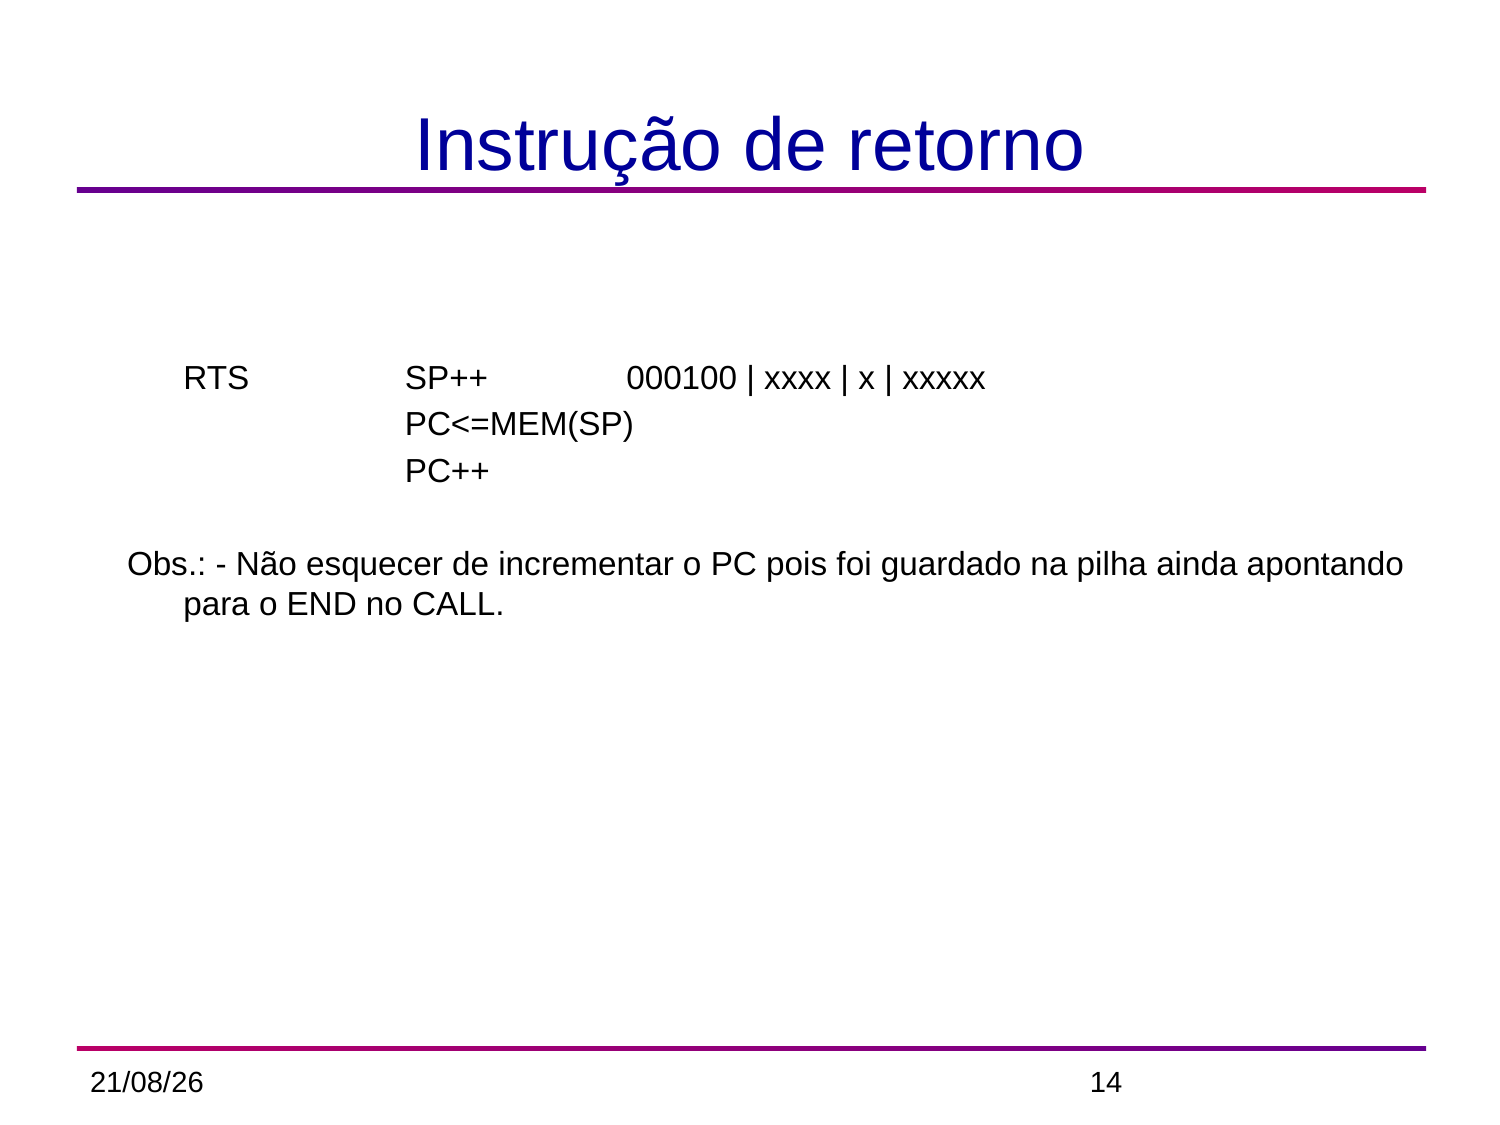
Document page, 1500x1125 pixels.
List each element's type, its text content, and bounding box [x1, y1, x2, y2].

slide_number <número> [1074, 1059, 1425, 1125]
title Instrução de retorno [76, 74, 1424, 193]
text_box RTS SP++ 000100 | xxxx | x | xxxxx PC<=MEM(SP) PC++ Obs.: - Não esquecer de incrementar o PC pois foi guardado na pilha ainda apontando para o END no CALL. [112, 255, 1463, 1059]
slide_number 11/03/17 [75, 1055, 425, 1125]
